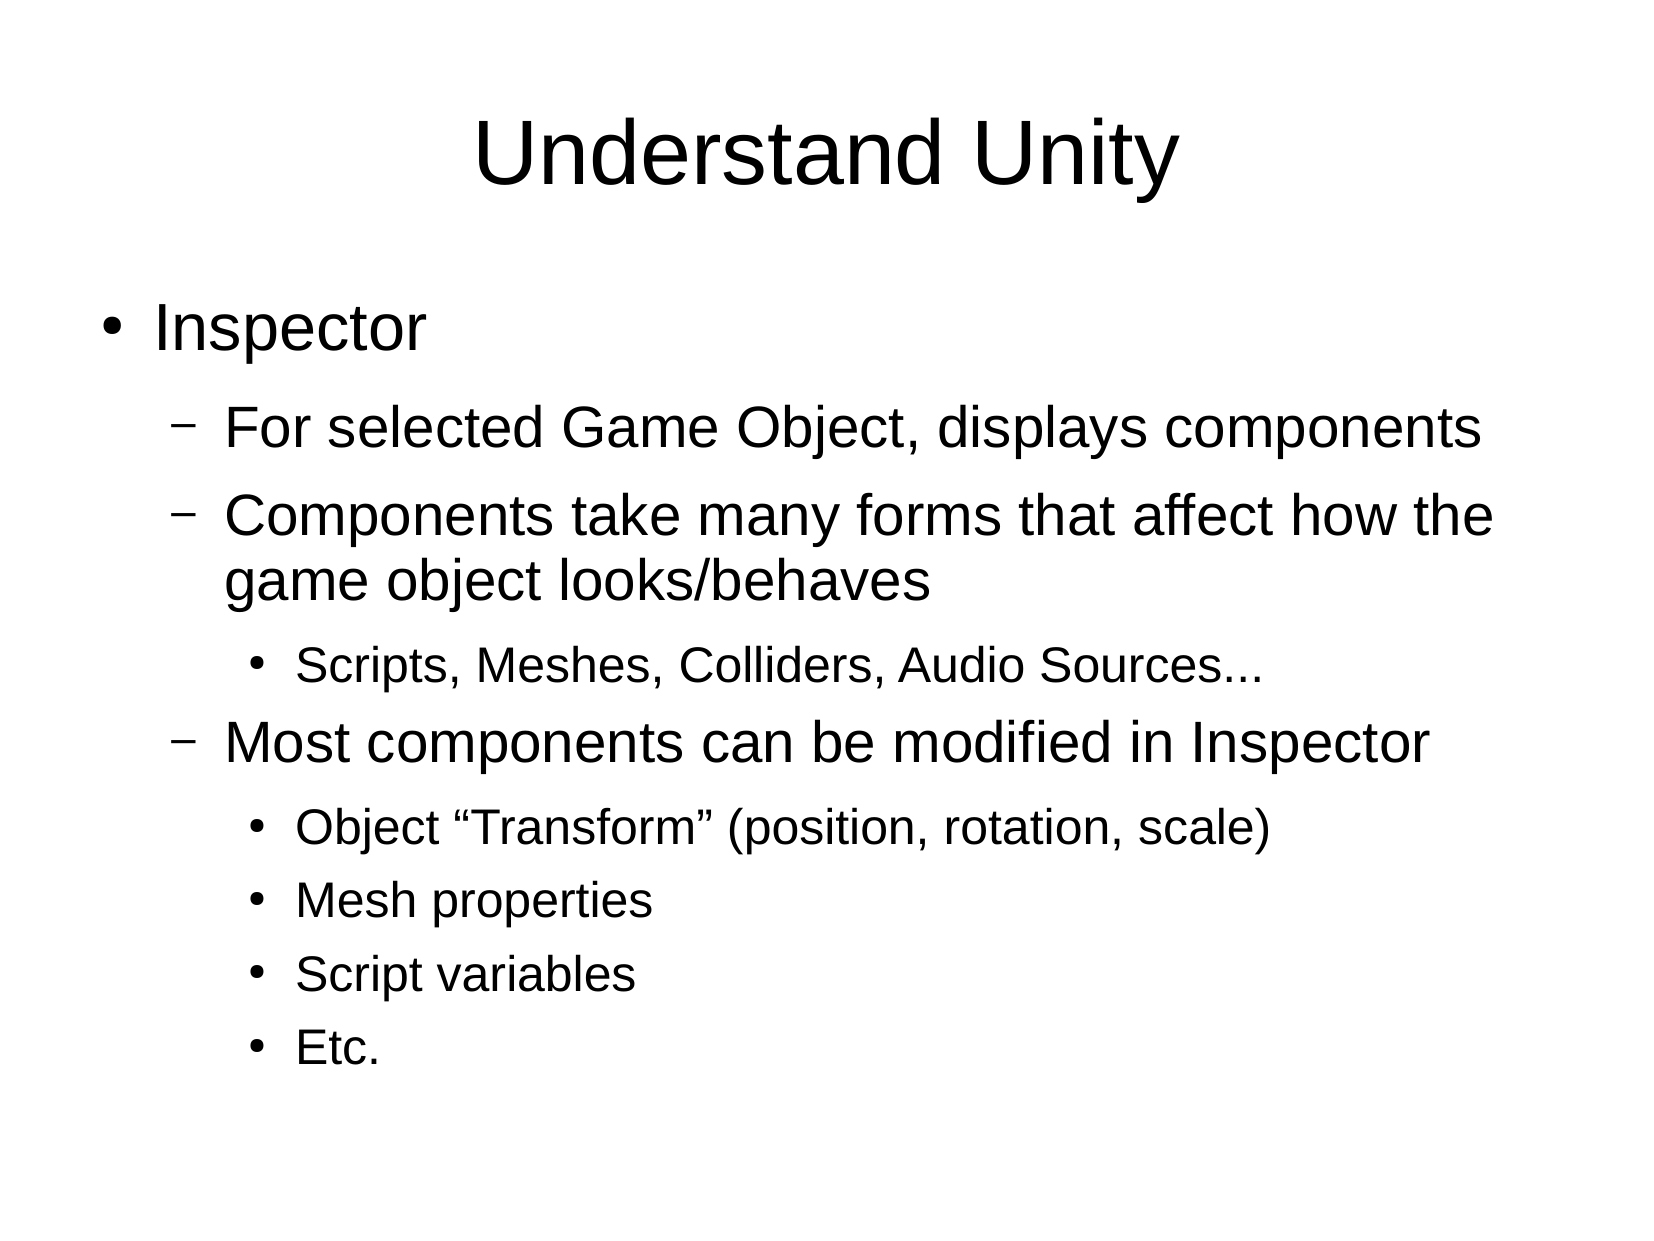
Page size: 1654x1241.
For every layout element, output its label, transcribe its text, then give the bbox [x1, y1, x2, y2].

list Inspector For selected Game Object, displays components Components take many forms that affect how the game object looks/behaves Scripts, Meshes, Colliders, Audio Sources... Most components can be modified in Inspector Object “Transform” (position, rotation, scale) Mesh properties Script variables Etc. [82, 290, 1571, 1109]
title Understand Unity [82, 49, 1571, 257]
